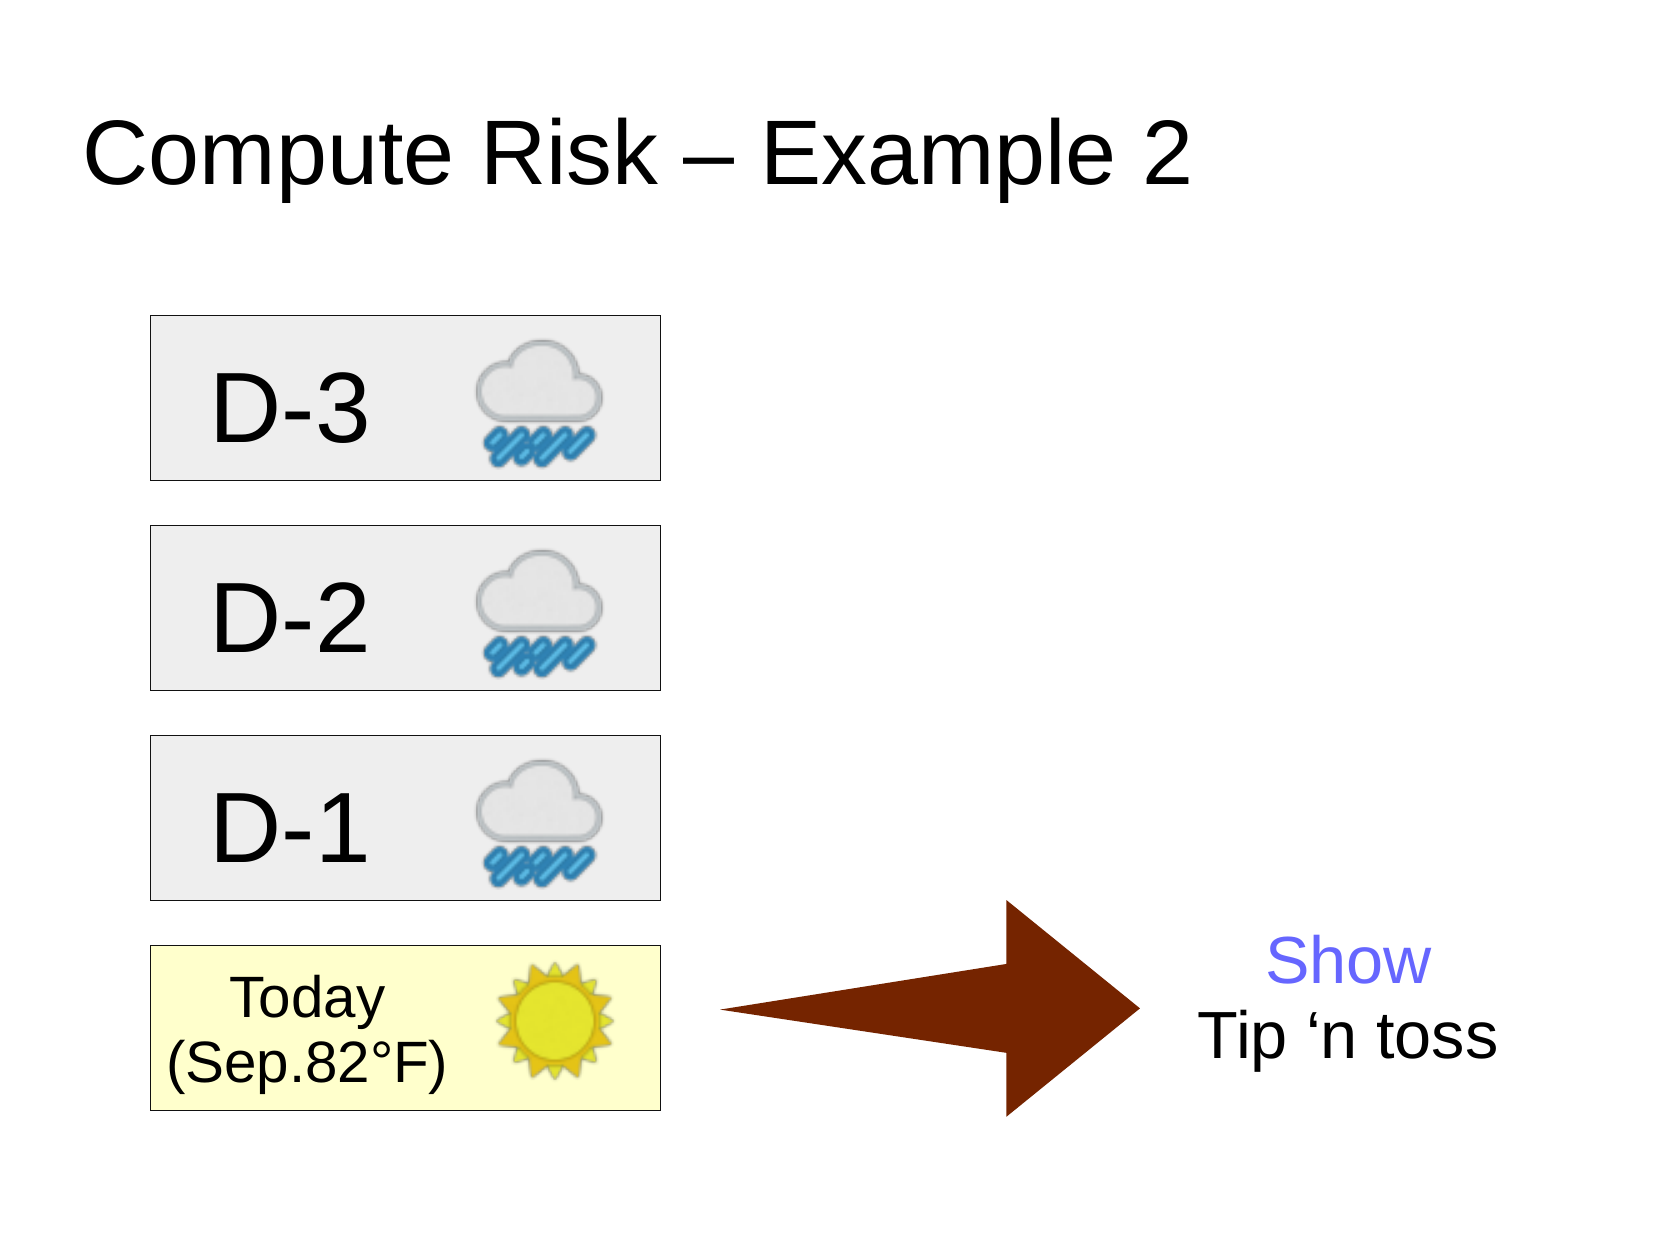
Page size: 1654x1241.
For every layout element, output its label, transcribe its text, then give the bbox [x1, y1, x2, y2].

text_box [150, 315, 1654, 1111]
picture [720, 900, 1141, 1117]
title Compute Risk – Example 2 [82, 49, 1621, 257]
text_box Show Tip ‘n toss [1140, 915, 1576, 1081]
text_box D-3 [195, 345, 406, 472]
picture [465, 749, 615, 900]
picture [480, 946, 629, 1096]
text_box Today (Sep.82°F) [150, 957, 466, 1116]
text_box D-2 [195, 555, 406, 682]
picture [465, 539, 615, 690]
picture [465, 329, 615, 480]
text_box D-1 [195, 765, 406, 892]
